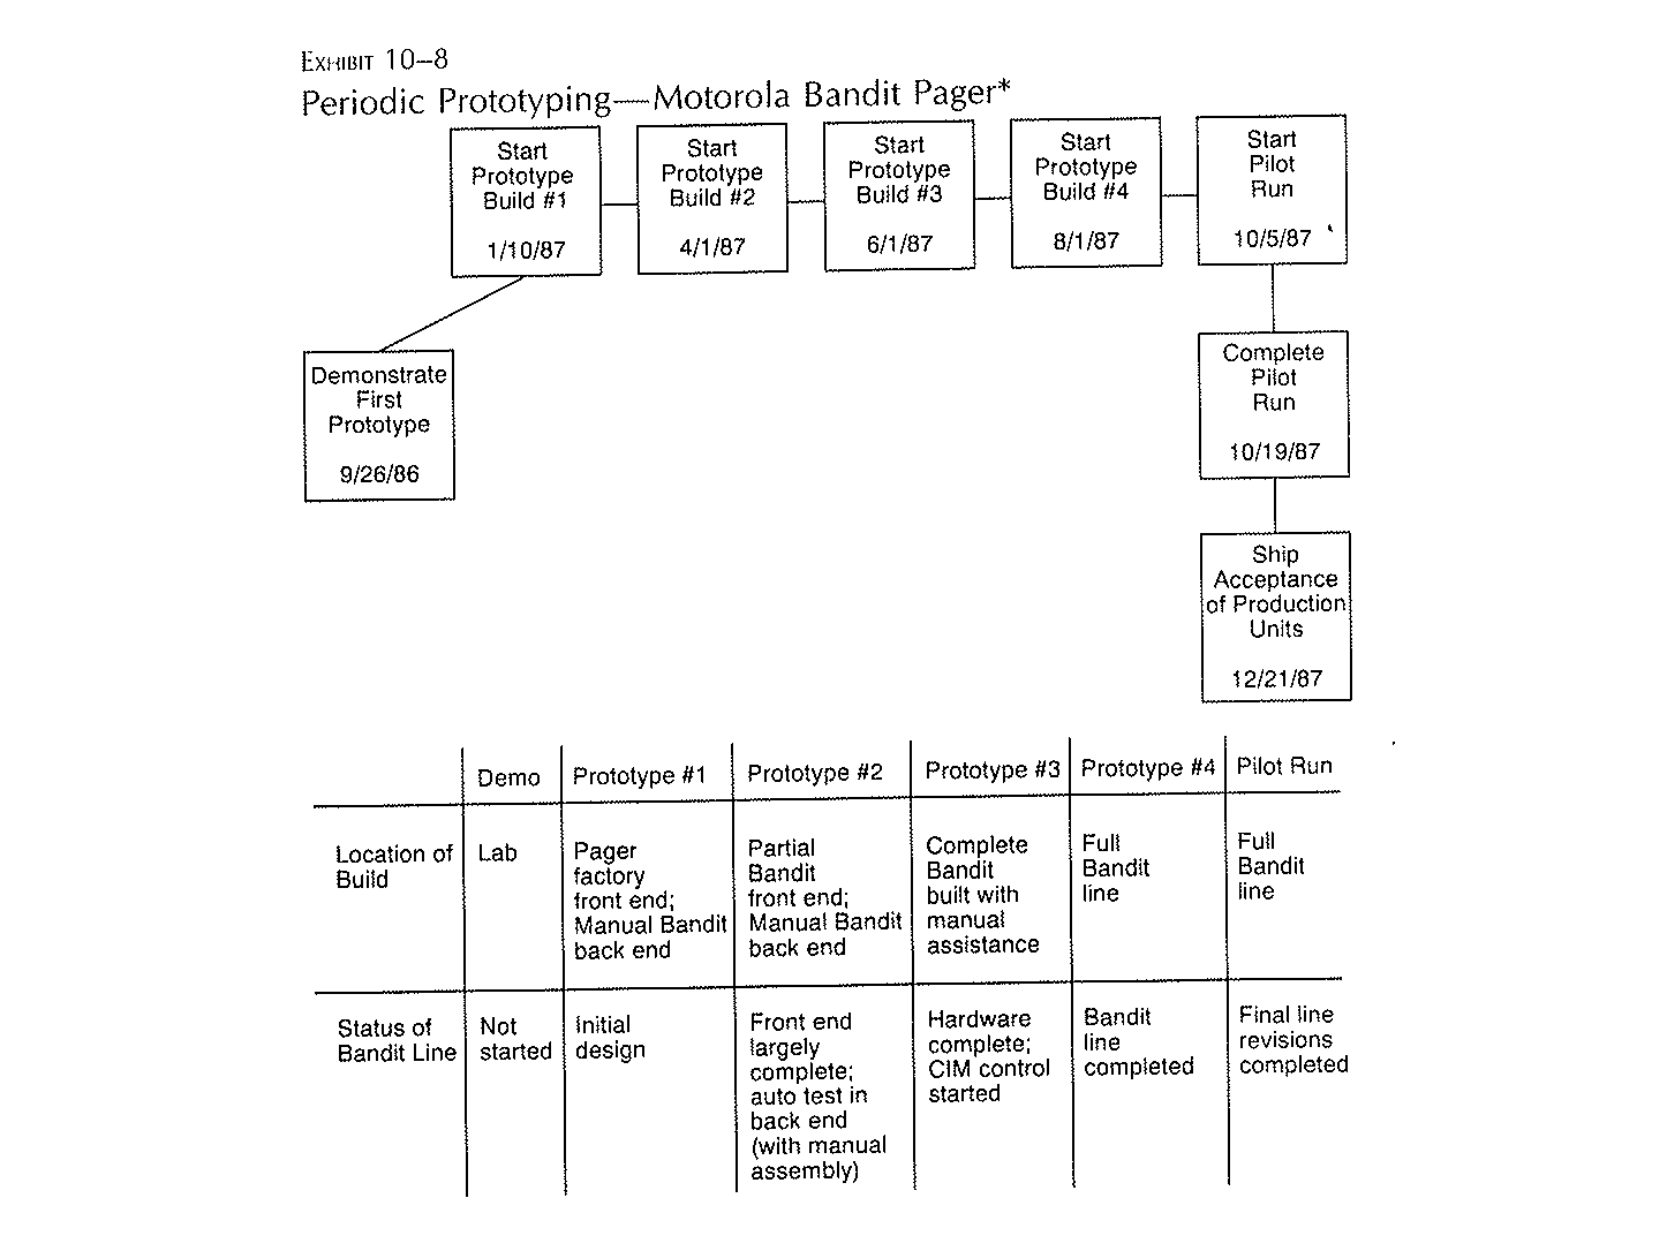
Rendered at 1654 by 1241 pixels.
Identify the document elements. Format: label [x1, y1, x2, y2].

picture [271, 26, 1395, 1205]
